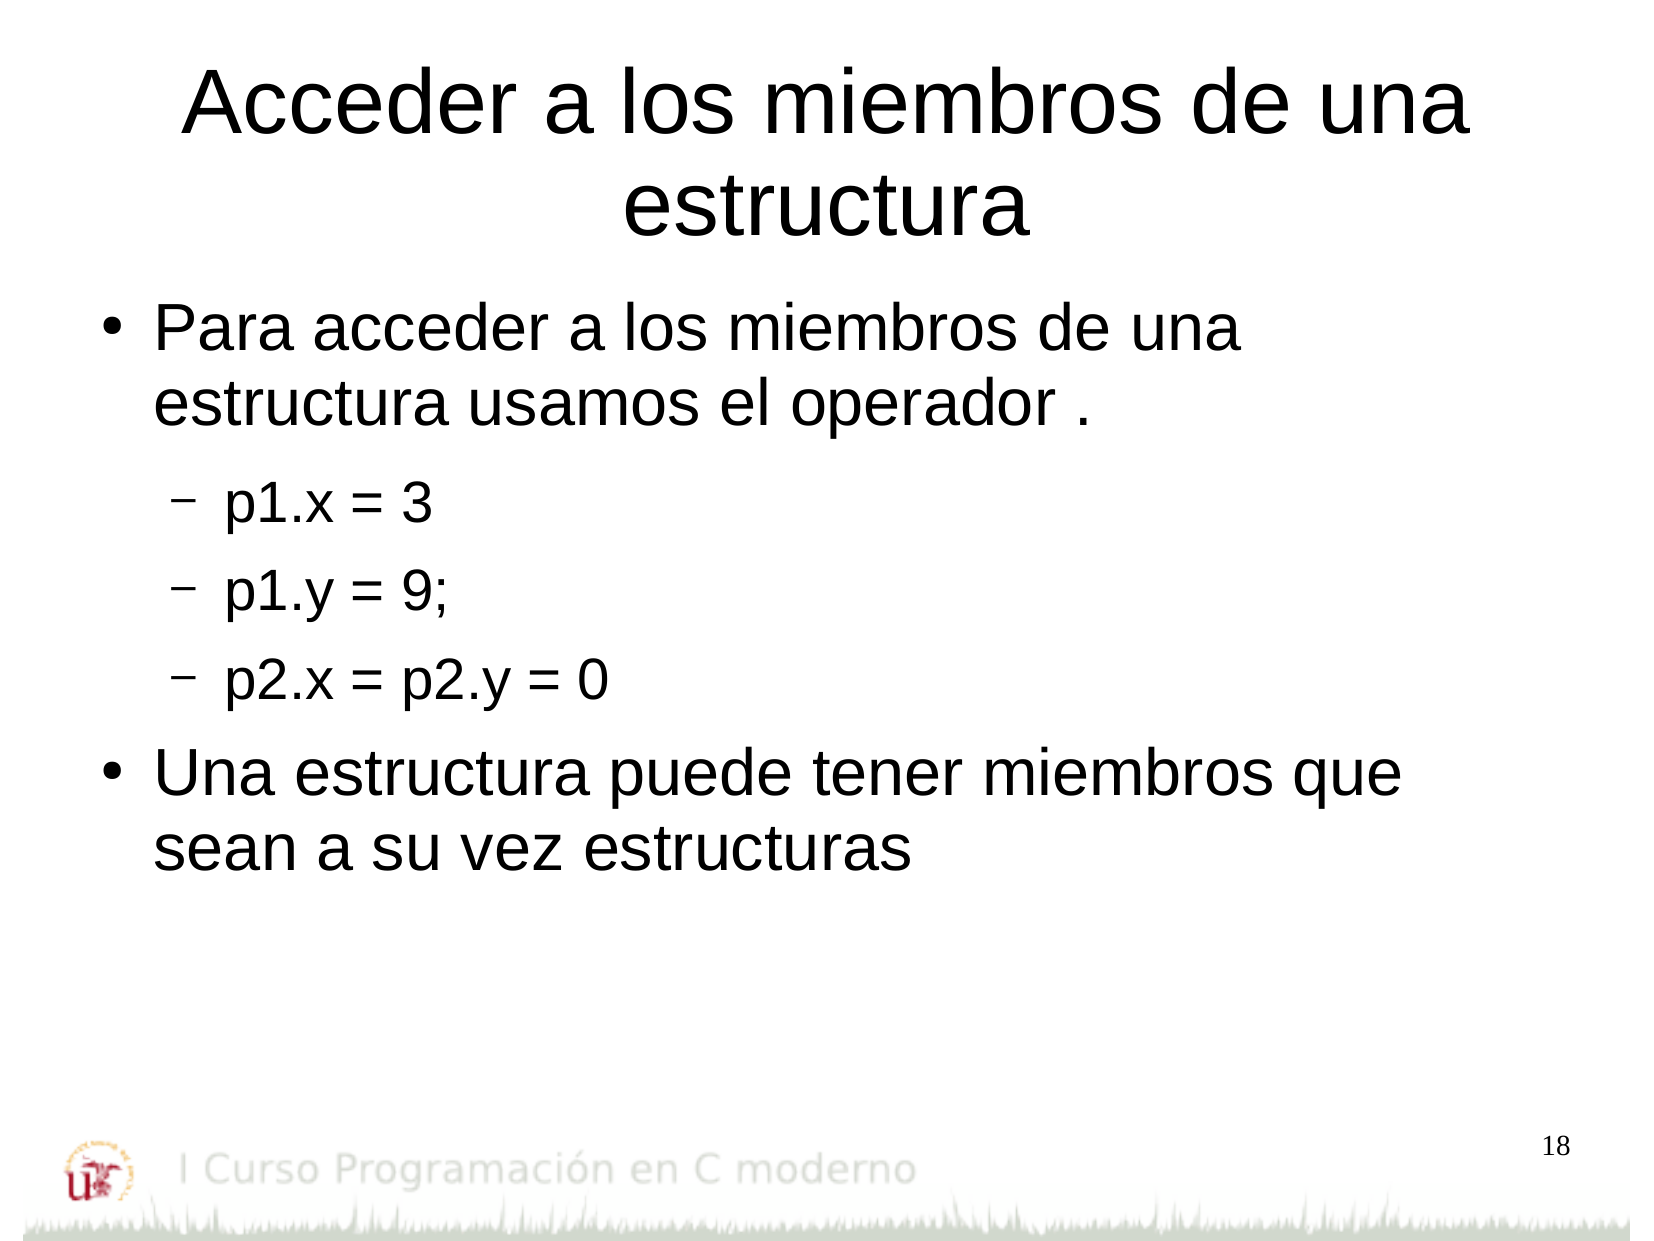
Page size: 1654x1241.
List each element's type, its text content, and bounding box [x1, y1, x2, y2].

picture [23, 1136, 1630, 1241]
title Acceder a los miembros de una estructura [82, 49, 1571, 257]
list Para acceder a los miembros de una estructura usamos el operador . p1.x = 3 p1.y = 9; p2.x = p2.y = 0 Una estructura puede tener miembros que sean a su vez estructuras [82, 290, 1538, 1010]
